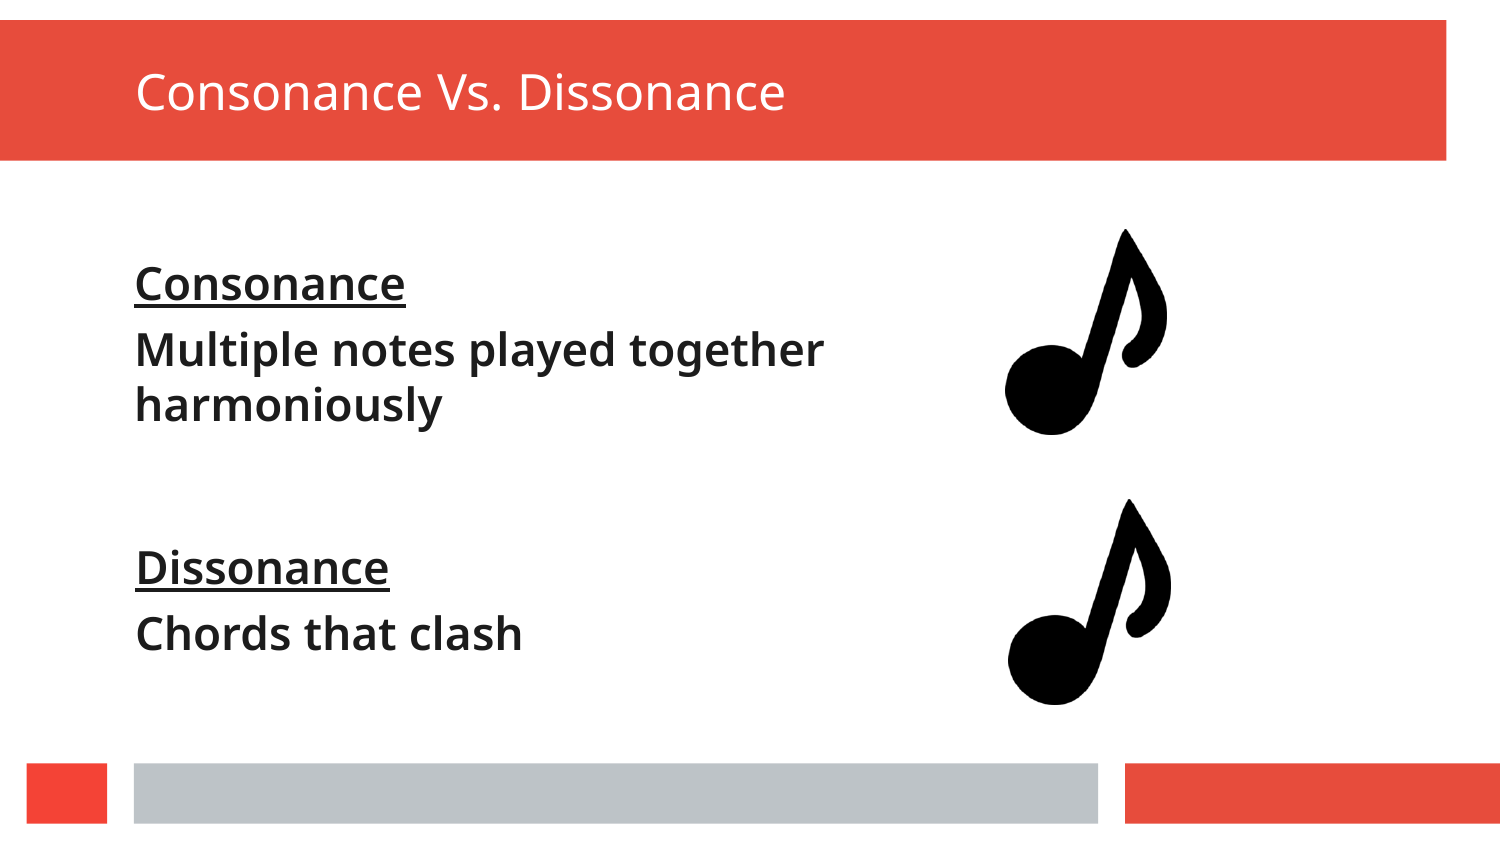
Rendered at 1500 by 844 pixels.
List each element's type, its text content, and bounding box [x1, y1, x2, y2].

picture [1005, 229, 1167, 436]
title Consonance Vs. Dissonance [120, 45, 1275, 196]
picture [1008, 499, 1171, 706]
list Dissonance Chords that clash [135, 538, 893, 736]
list Consonance Multiple notes played together harmoniously [134, 255, 991, 452]
